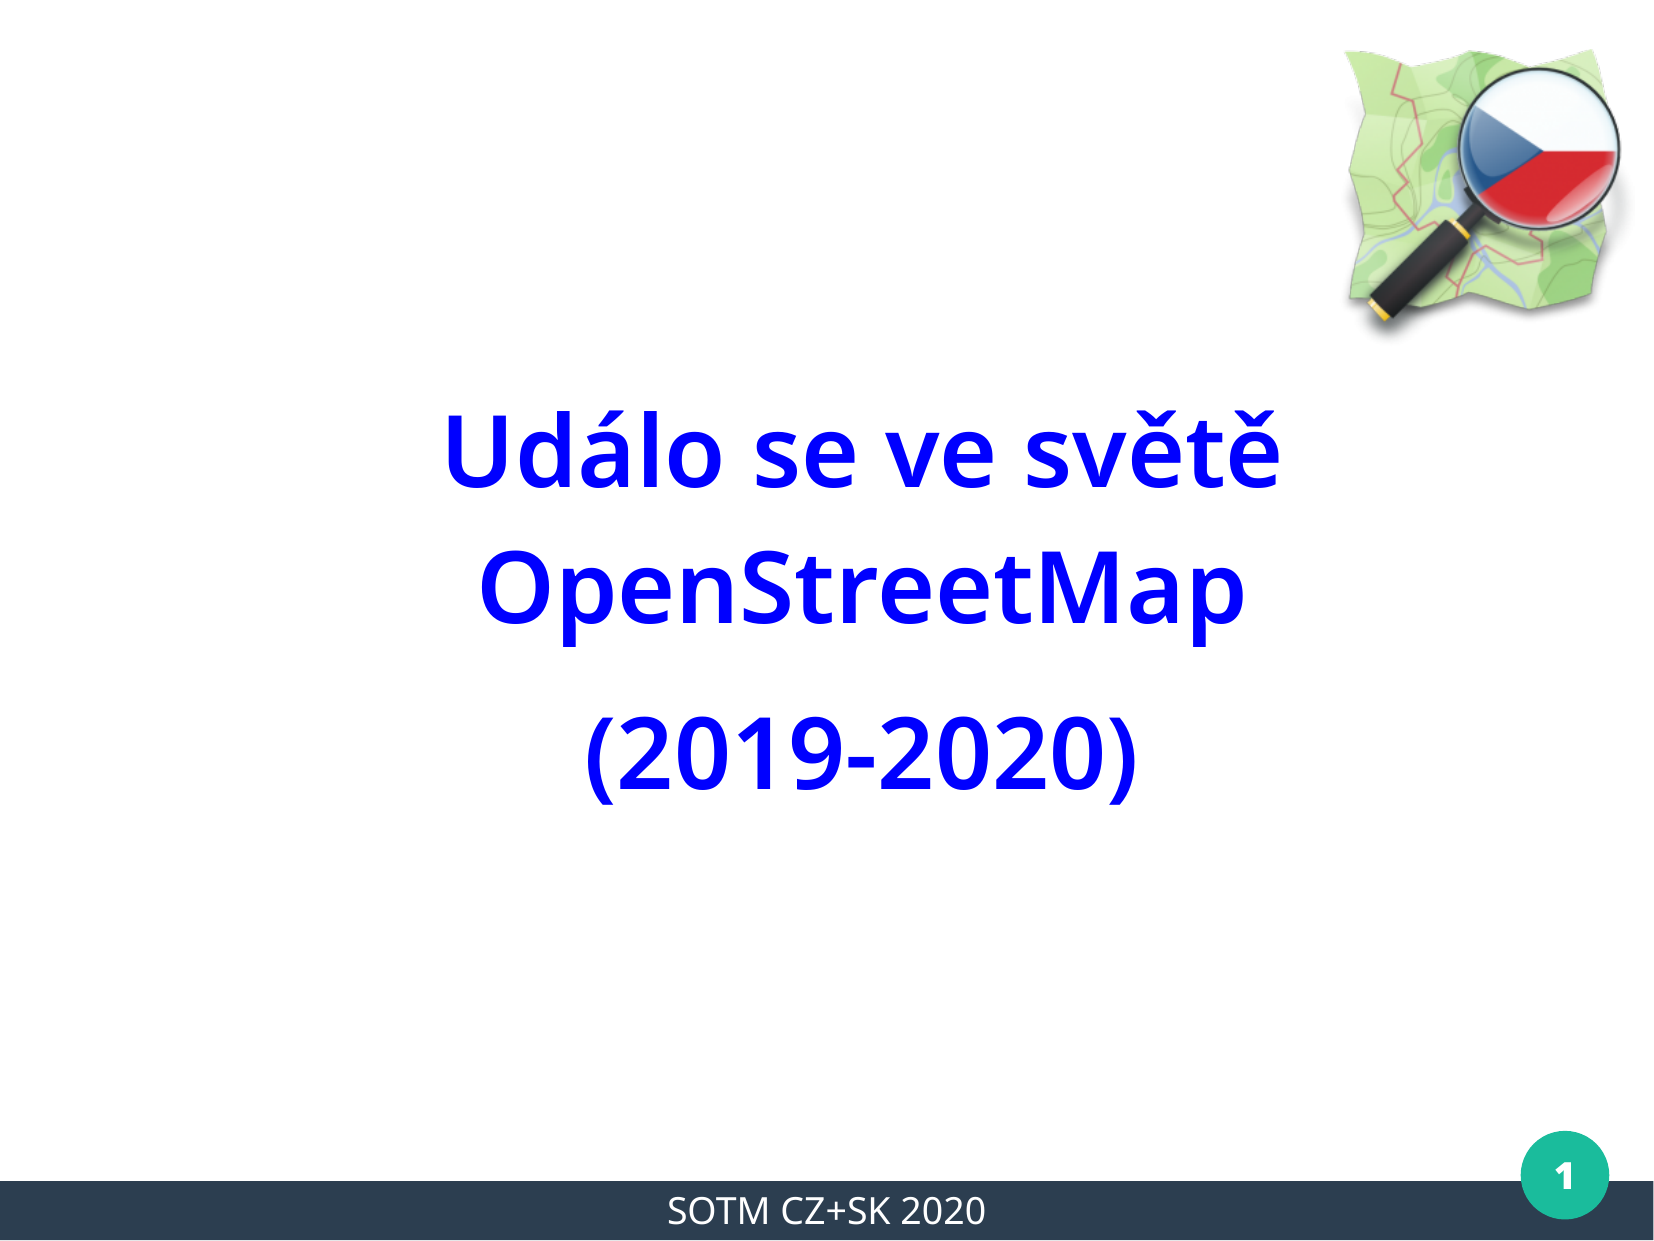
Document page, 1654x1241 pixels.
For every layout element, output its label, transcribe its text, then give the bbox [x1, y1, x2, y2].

list Událo se ve světě OpenStreetMap (2019-2020) [59, 47, 1595, 1152]
picture [1595, 49, 1635, 350]
